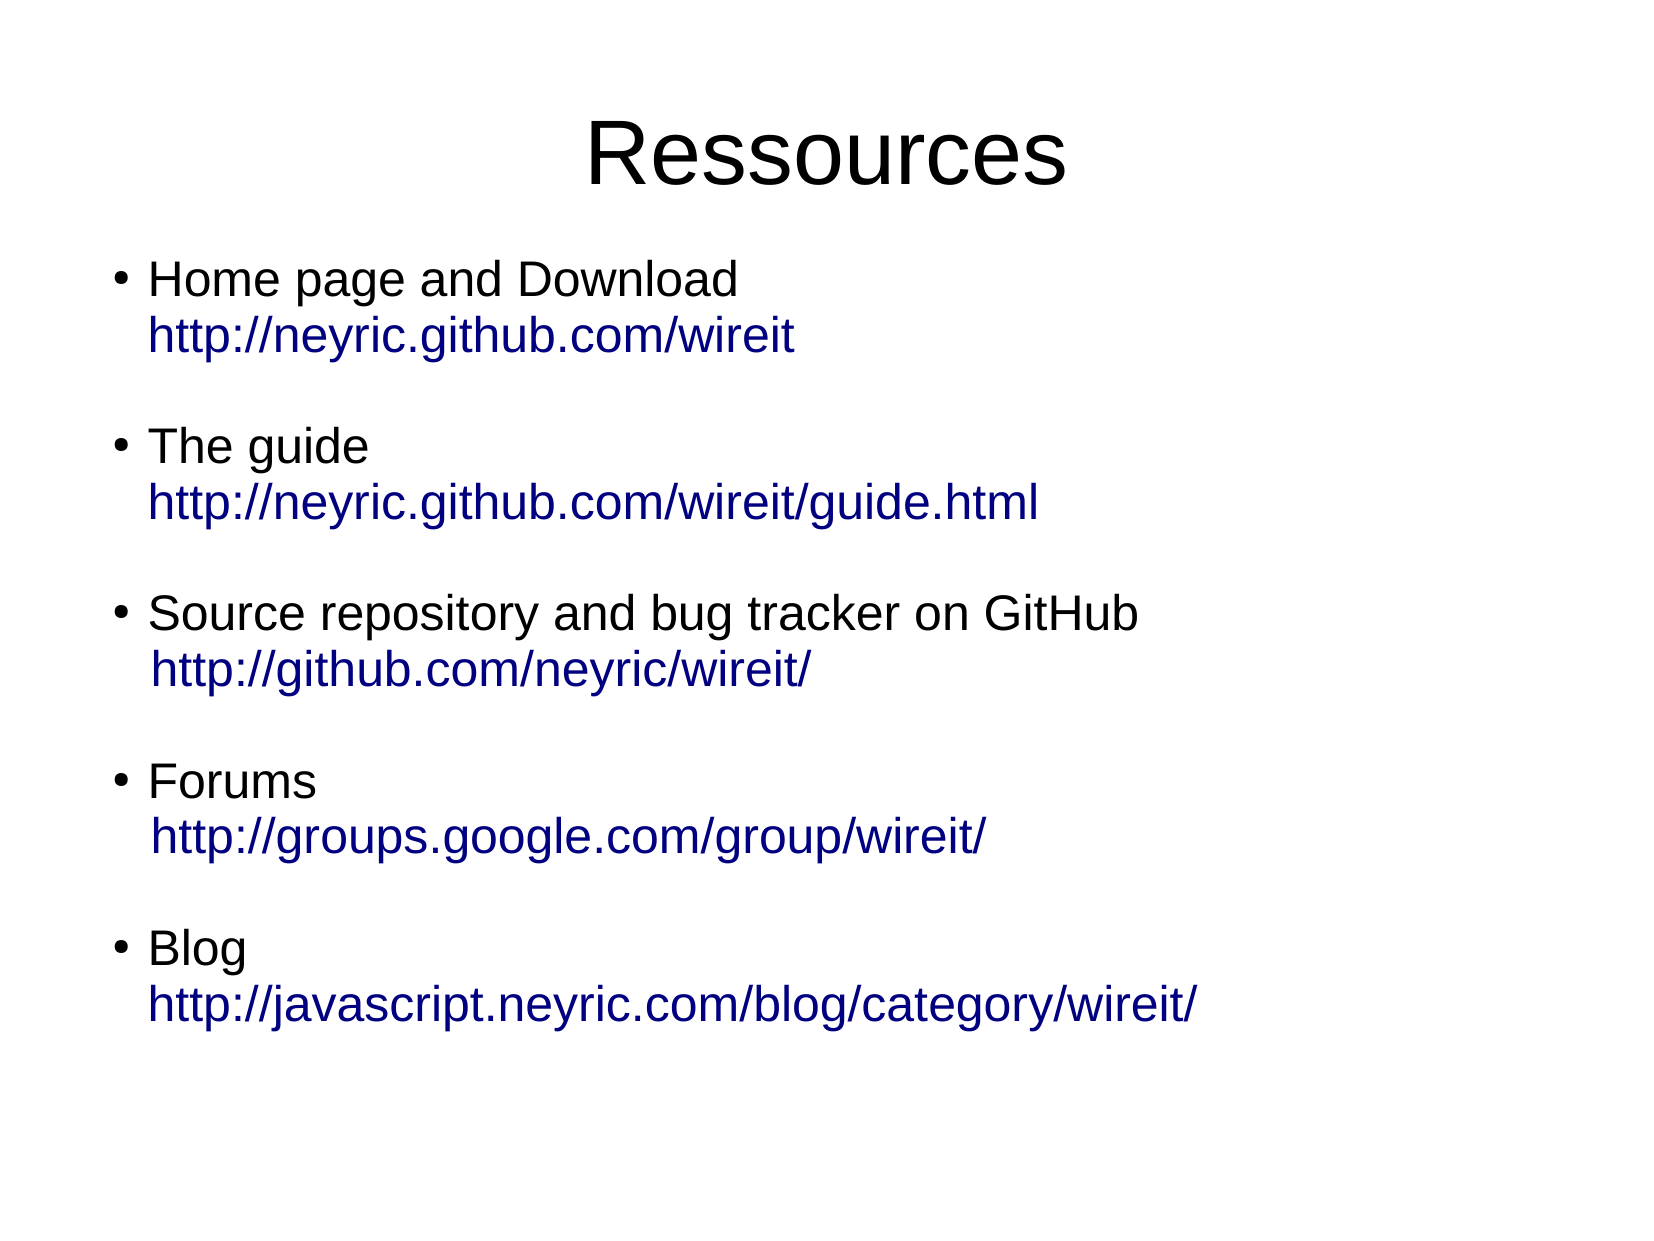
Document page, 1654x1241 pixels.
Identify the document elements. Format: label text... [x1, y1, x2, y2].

subtitle Home page and Download http://neyric.github.com/wireit The guide http://neyric.github.com/wireit/guide.html Source repository and bug tracker on GitHub http://github.com/neyric/wireit/ Forums http://groups.google.com/group/wireit/ Blog http://javascript.neyric.com/blog/category/wireit/ [76, 251, 1565, 1144]
title Ressources [82, 56, 1571, 250]
